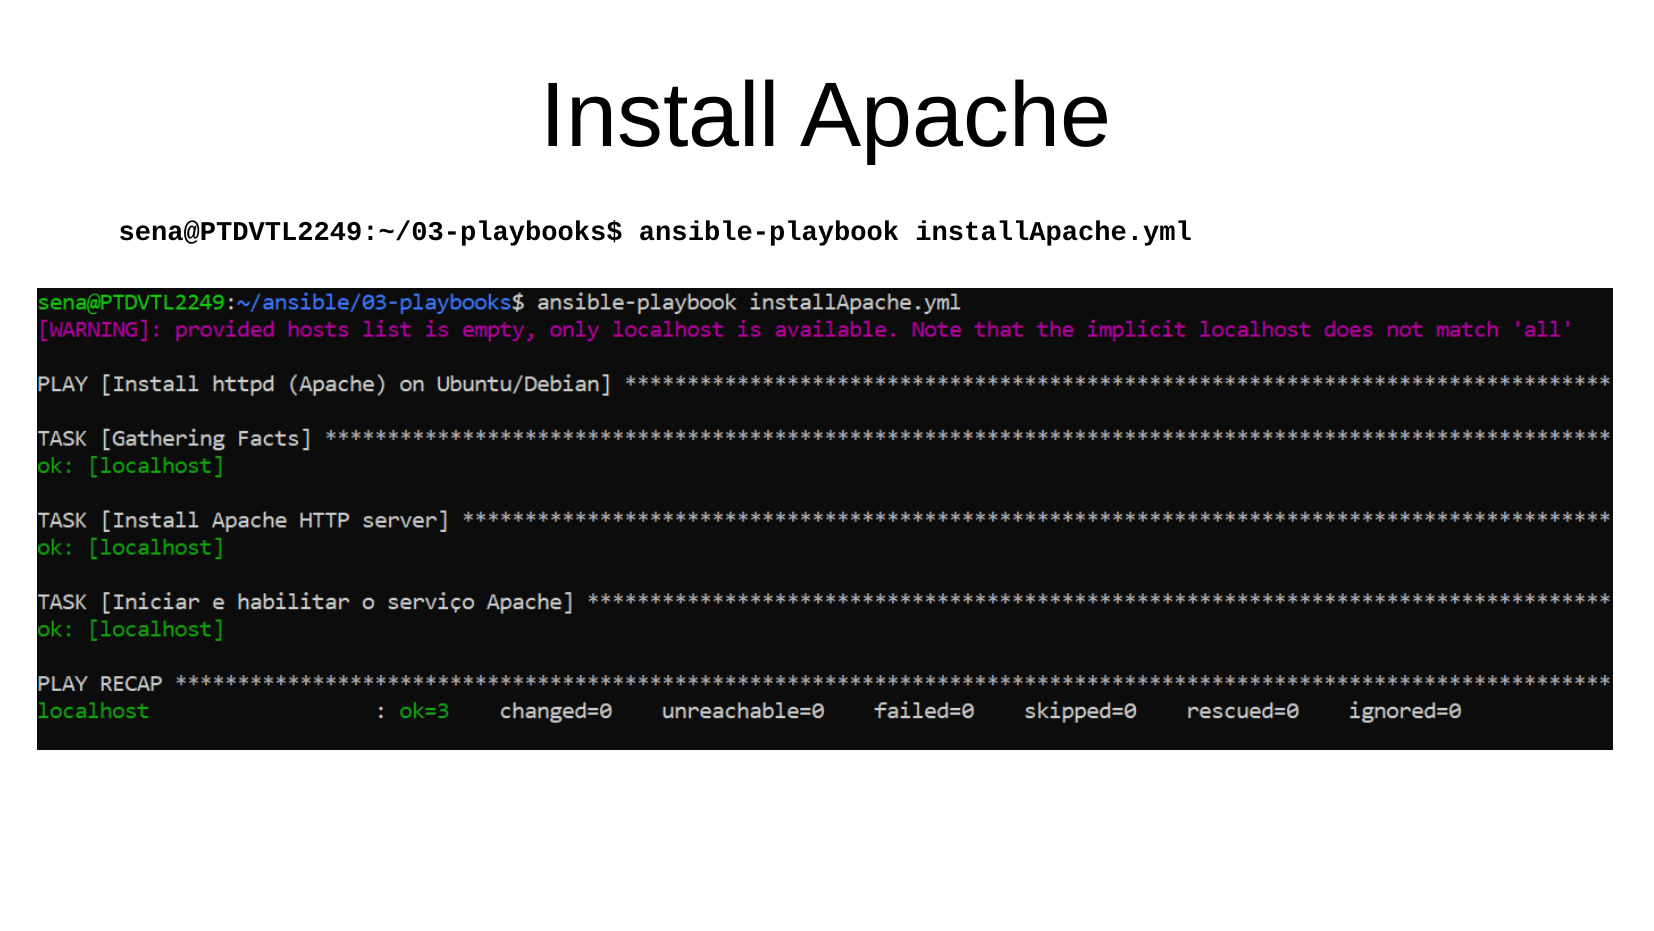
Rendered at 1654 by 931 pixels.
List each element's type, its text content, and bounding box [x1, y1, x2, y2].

title Install Apache [82, 37, 1571, 193]
text_box sena@PTDVTL2249:~/03-playbooks$ ansible-playbook installApache.yml [103, 210, 1313, 288]
picture [37, 288, 1613, 751]
